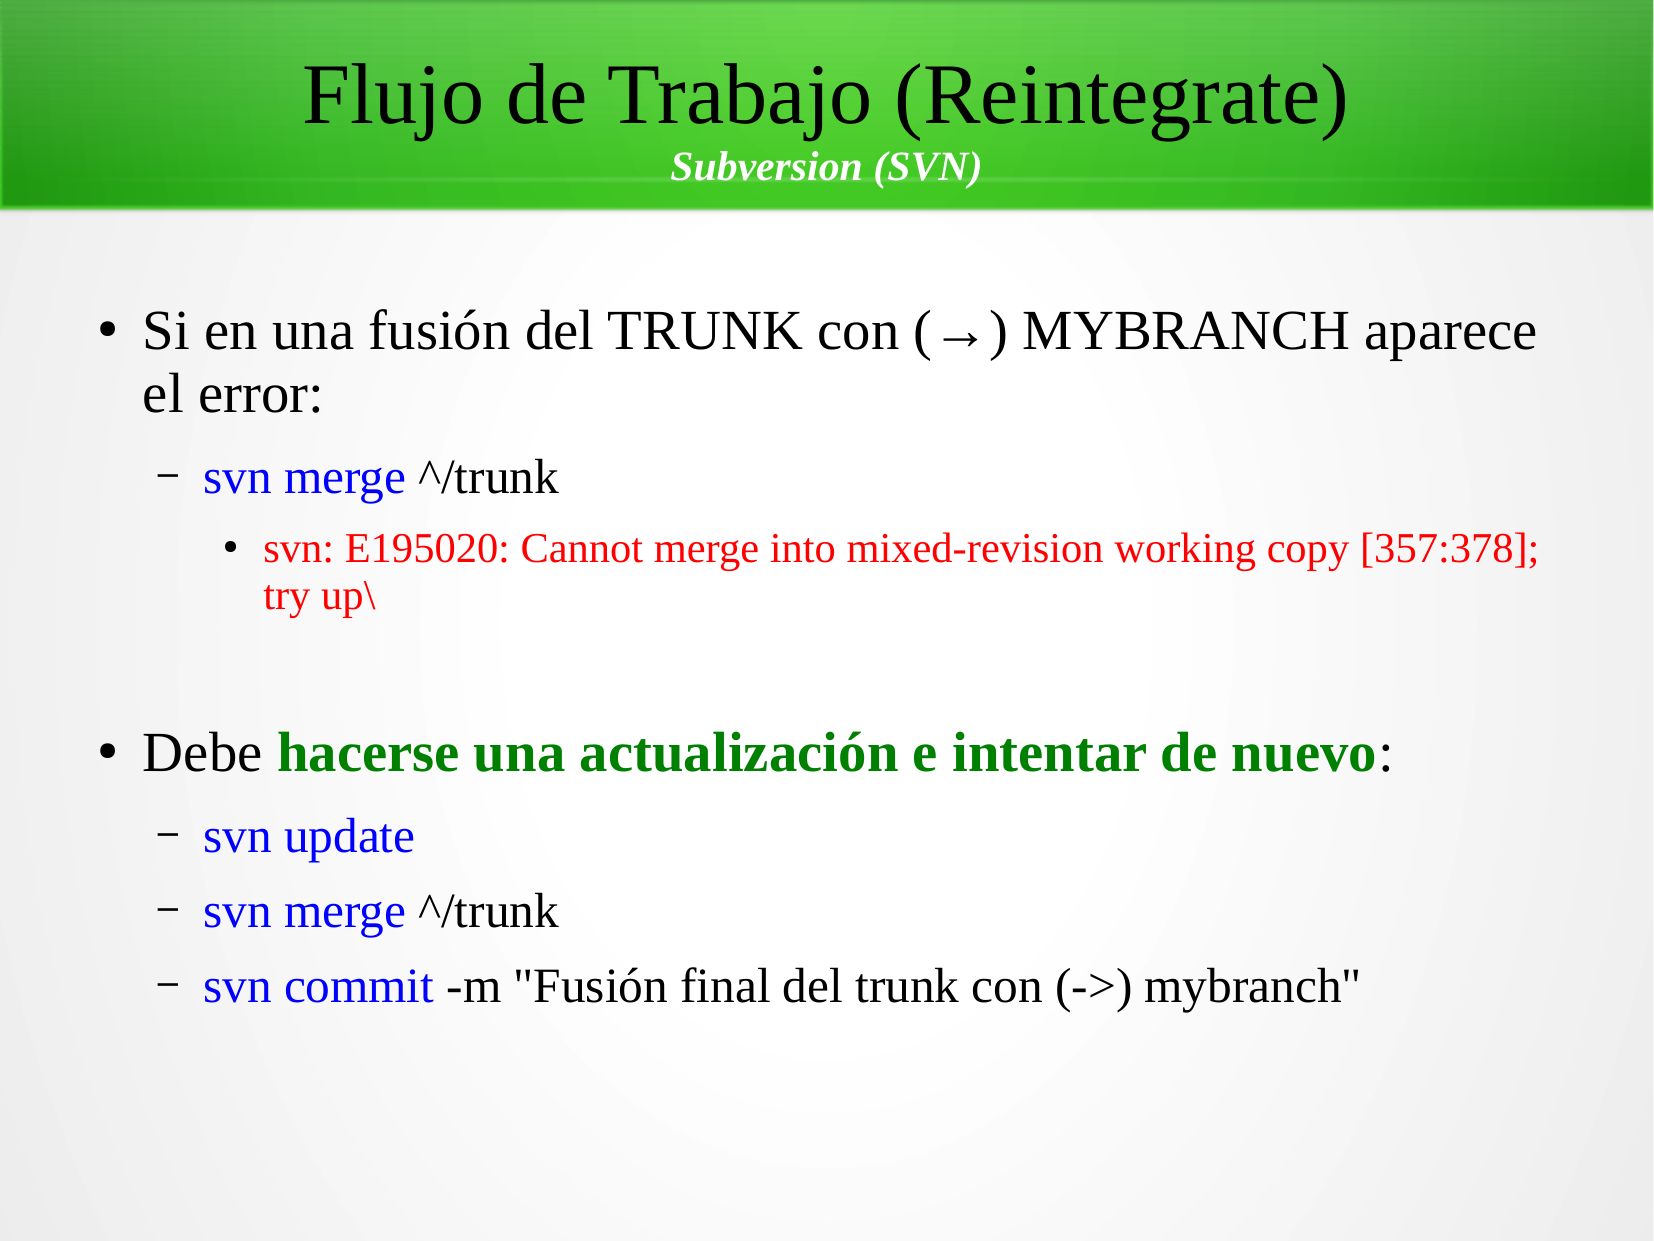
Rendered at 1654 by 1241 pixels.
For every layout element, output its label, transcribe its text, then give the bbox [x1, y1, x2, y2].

title Flujo de Trabajo (Reintegrate) Subversion (SVN) [82, 46, 1571, 190]
picture [0, 0, 1654, 1241]
list Si en una fusión del TRUNK con (→) MYBRANCH aparece el error: svn merge ^/trunk svn: E195020: Cannot merge into mixed-revision working copy [357:378]; try up\ Debe hacerse una actualización e intentar de nuevo: svn update svn merge ^/trunk svn commit -m "Fusión final del trunk con (->) mybranch" [82, 299, 1571, 1019]
